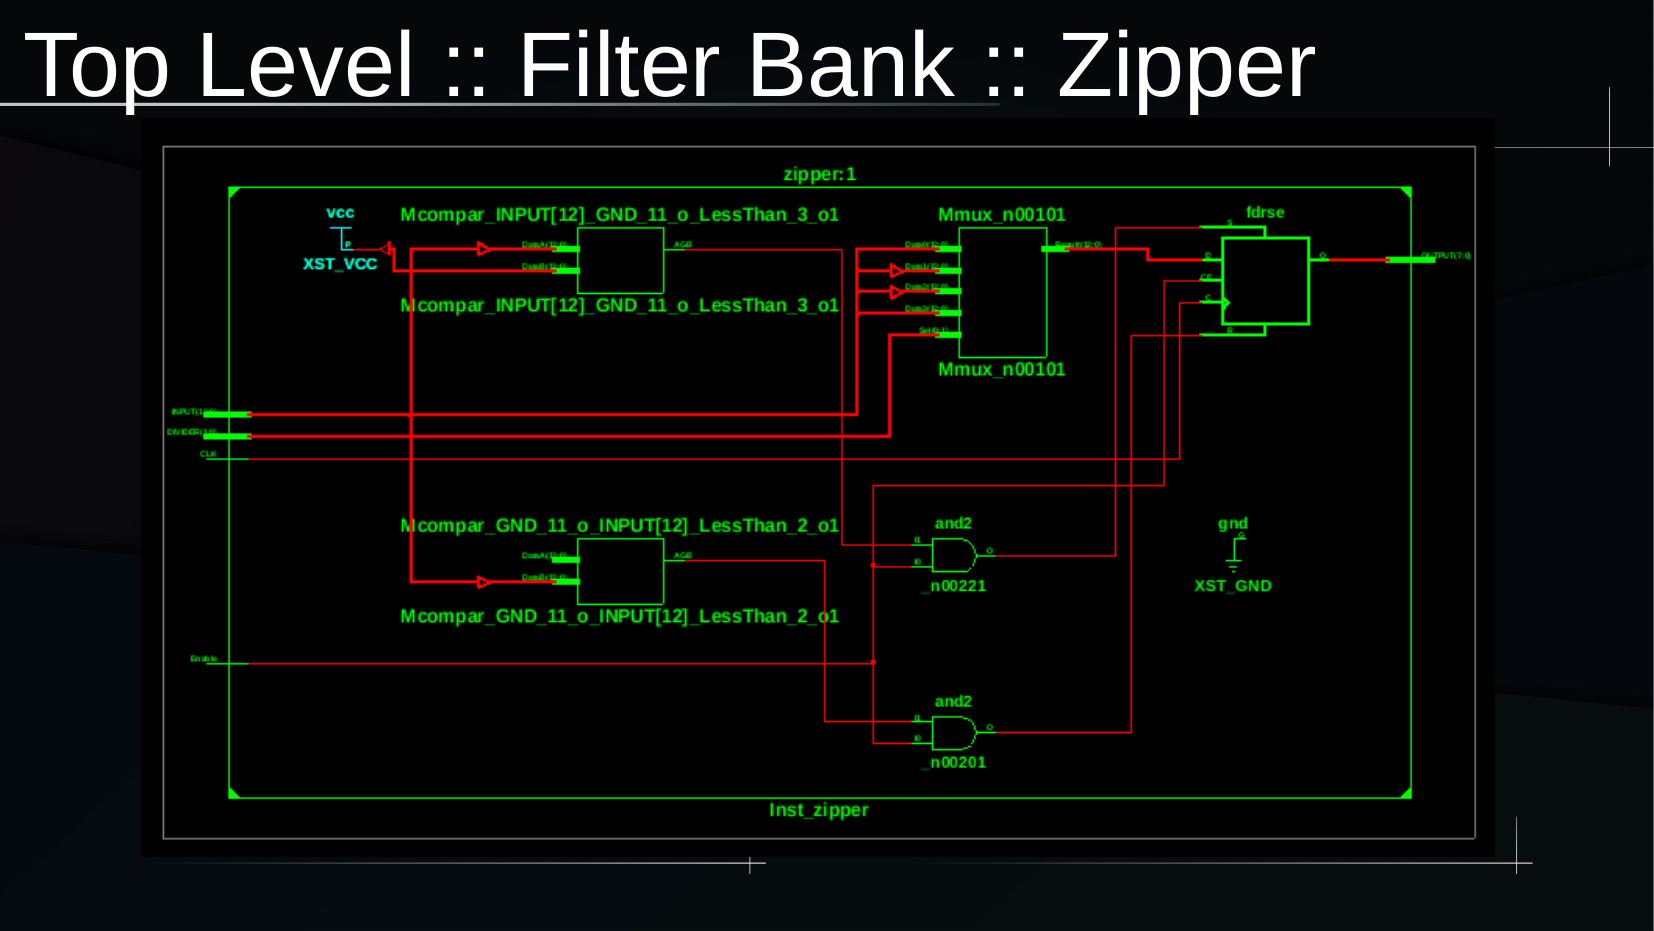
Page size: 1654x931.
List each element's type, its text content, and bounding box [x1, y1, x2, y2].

title Top Level :: Filter Bank :: Zipper [23, 11, 1589, 119]
picture [0, 0, 1654, 931]
